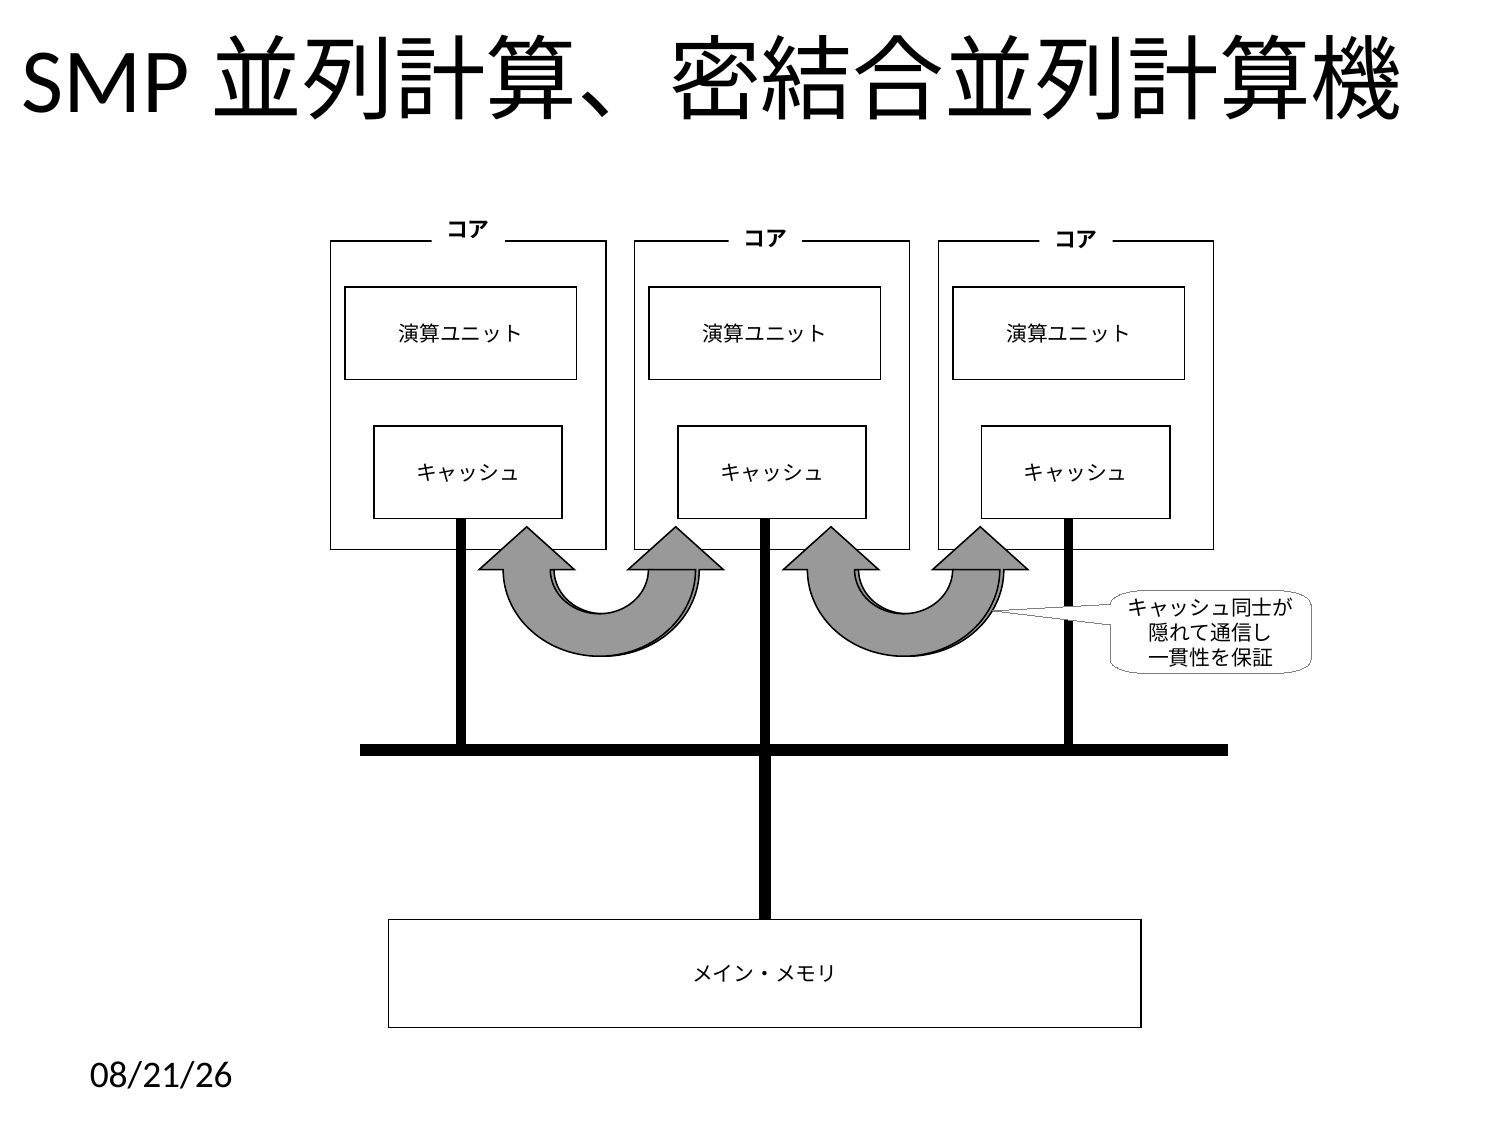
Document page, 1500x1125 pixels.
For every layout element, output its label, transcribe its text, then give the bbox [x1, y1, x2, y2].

text_box 演算ユニット [952, 287, 1185, 380]
text_box 演算ユニット [649, 287, 881, 380]
text_box キャッシュ [981, 425, 1170, 519]
text_box コア [431, 208, 505, 251]
text_box 演算ユニット [345, 287, 577, 380]
text_box キャッシュ [374, 425, 563, 519]
text_box コア [1039, 218, 1113, 260]
text_box コア [728, 216, 802, 259]
text_box キャッシュ同士が 隠れて通信し 一貫性を保証 [992, 590, 1312, 674]
text_box キャッシュ [678, 425, 867, 519]
title SMP 並列計算、密結合並列計算機 [0, 12, 1426, 139]
text_box [330, 240, 1214, 657]
text_box メイン・メモリ [388, 919, 1142, 1028]
